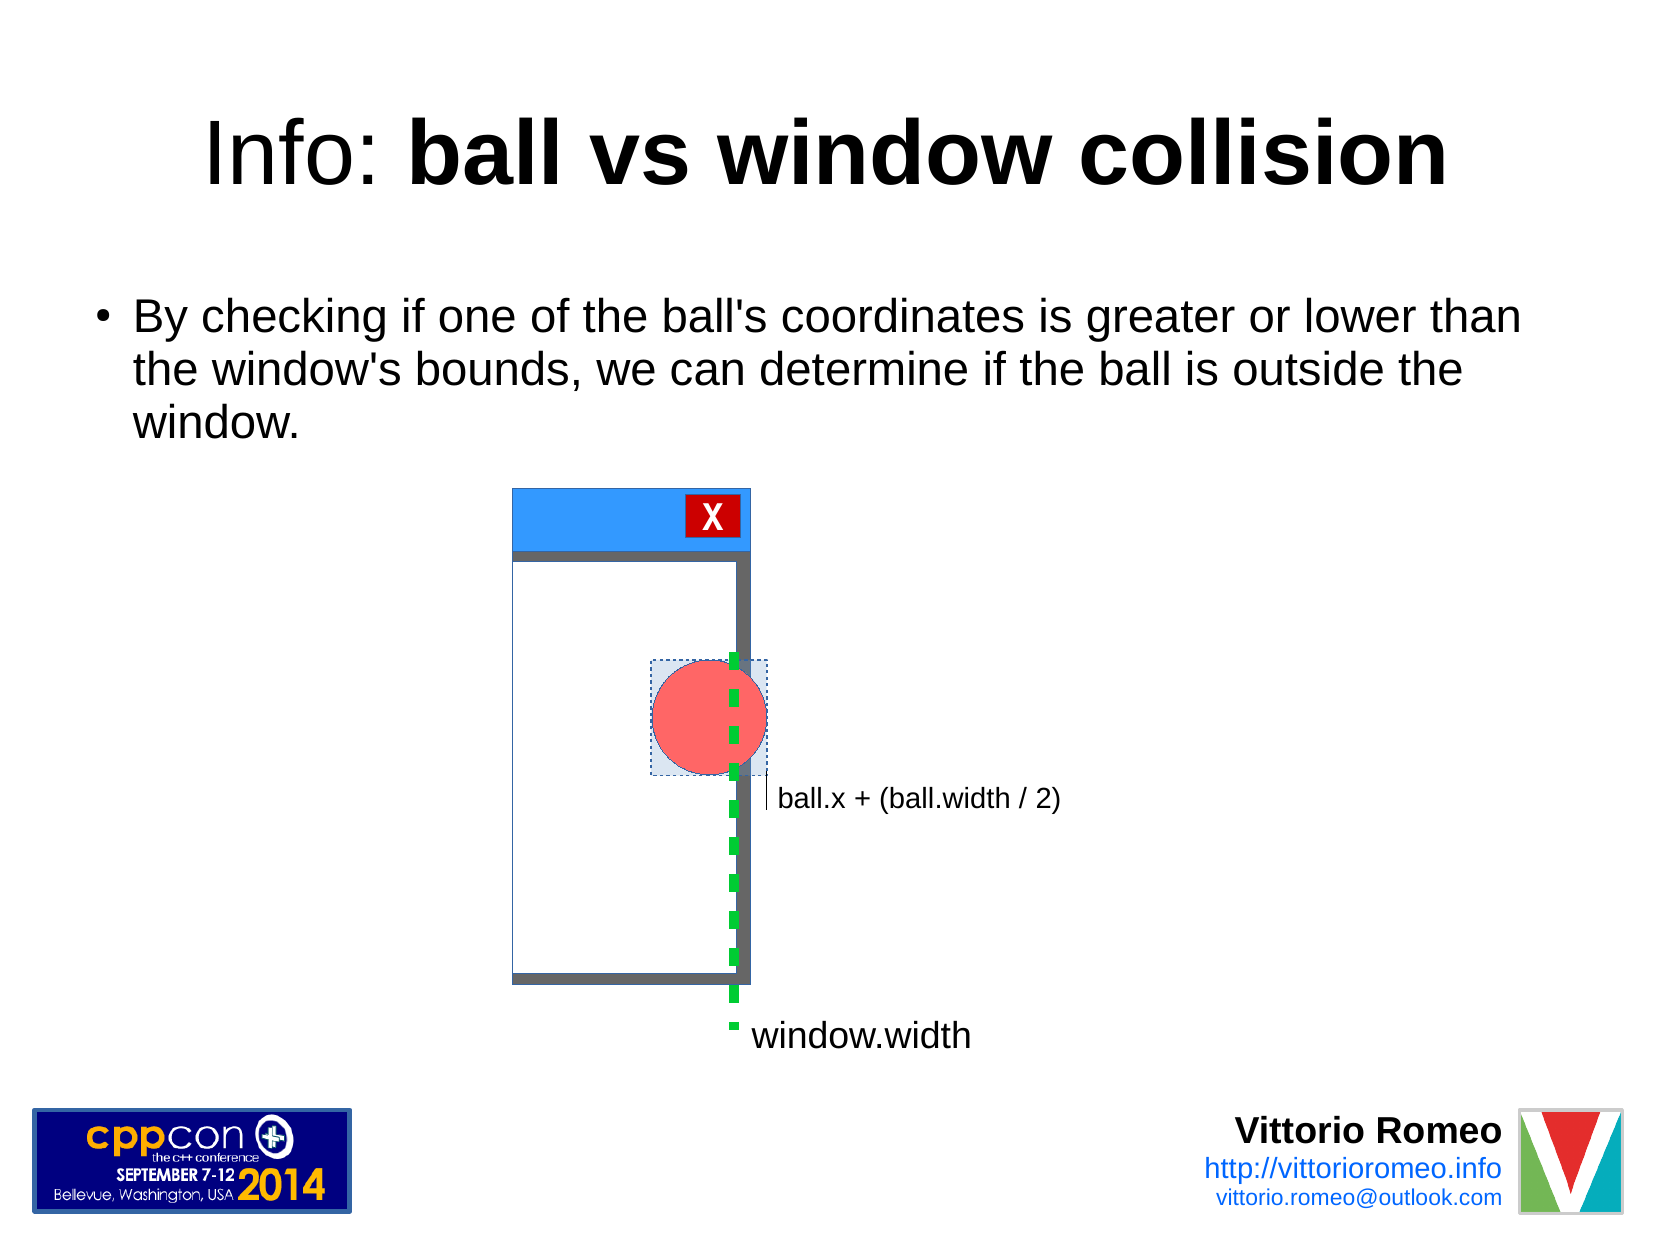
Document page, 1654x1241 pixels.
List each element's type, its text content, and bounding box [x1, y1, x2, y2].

list By checking if one of the ball's coordinates is greater or lower than the window's bounds, we can determine if the ball is outside the window. [82, 290, 1568, 450]
text_box ball.x + (ball.width / 2) [762, 775, 1141, 823]
text_box [513, 488, 767, 985]
picture [54, 1114, 325, 1203]
text_box X [685, 494, 741, 538]
picture [1521, 1112, 1621, 1212]
text_box window.width [736, 1007, 1013, 1064]
title Info: ball vs window collision [82, 49, 1571, 257]
